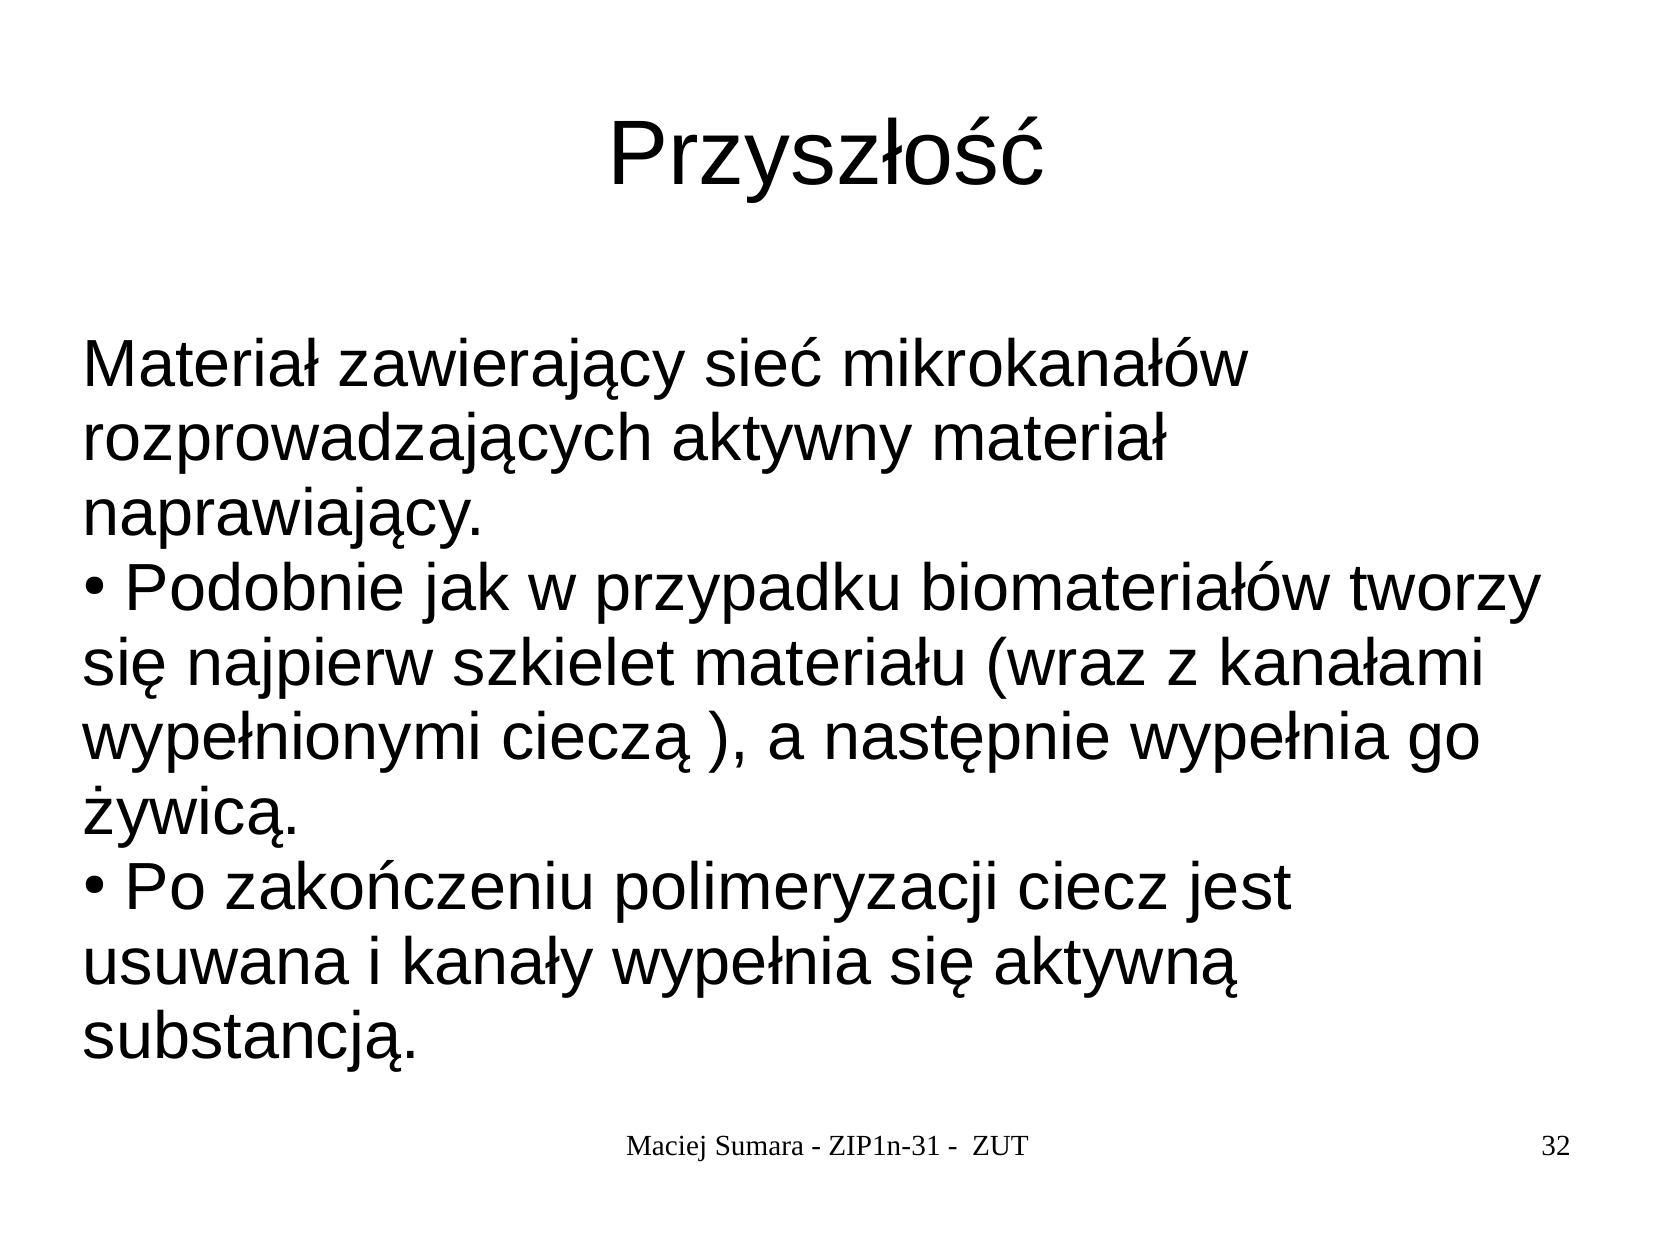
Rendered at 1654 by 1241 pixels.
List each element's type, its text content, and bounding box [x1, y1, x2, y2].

subtitle Materiał zawierający sieć mikrokanałów rozprowadzających aktywny materiał naprawiający. Podobnie jak w przypadku biomateriałów tworzy się najpierw szkielet materiału (wraz z kanałami wypełnionymi cieczą ), a następnie wypełnia go żywicą. Po zakończeniu polimeryzacji ciecz jest usuwana i kanały wypełnia się aktywną substancją. [82, 297, 1571, 1102]
title Przyszłość [82, 56, 1571, 250]
